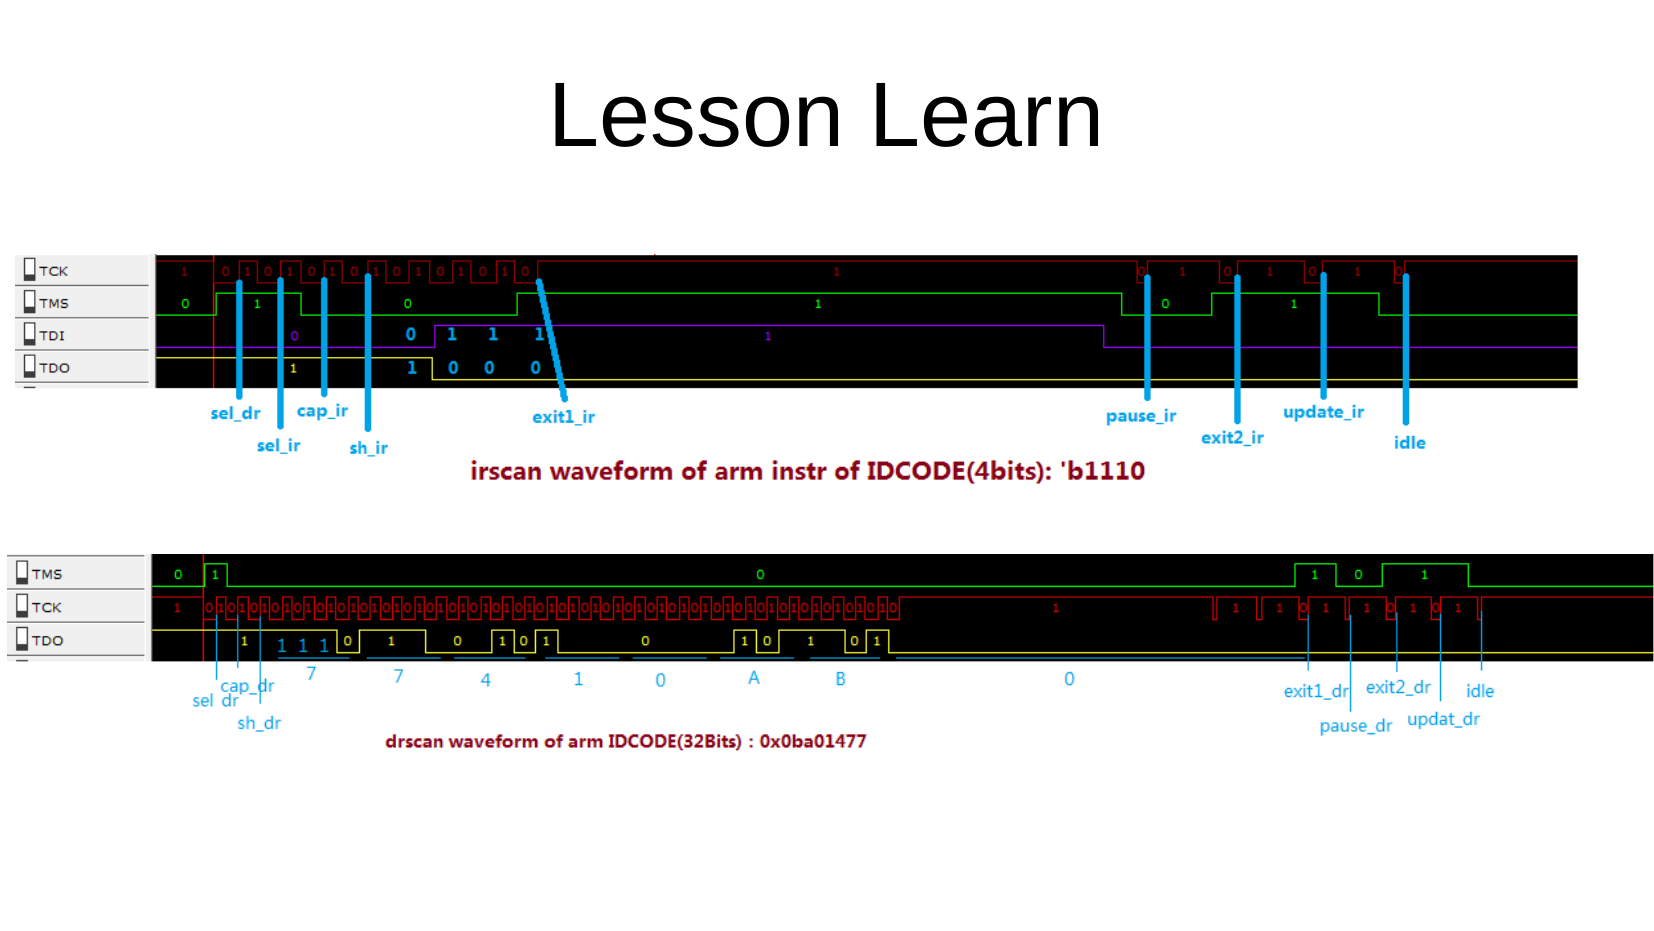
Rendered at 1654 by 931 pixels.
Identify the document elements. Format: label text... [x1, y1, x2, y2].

picture [7, 554, 1654, 766]
picture [15, 254, 1637, 526]
title Lesson Learn [82, 37, 1571, 193]
